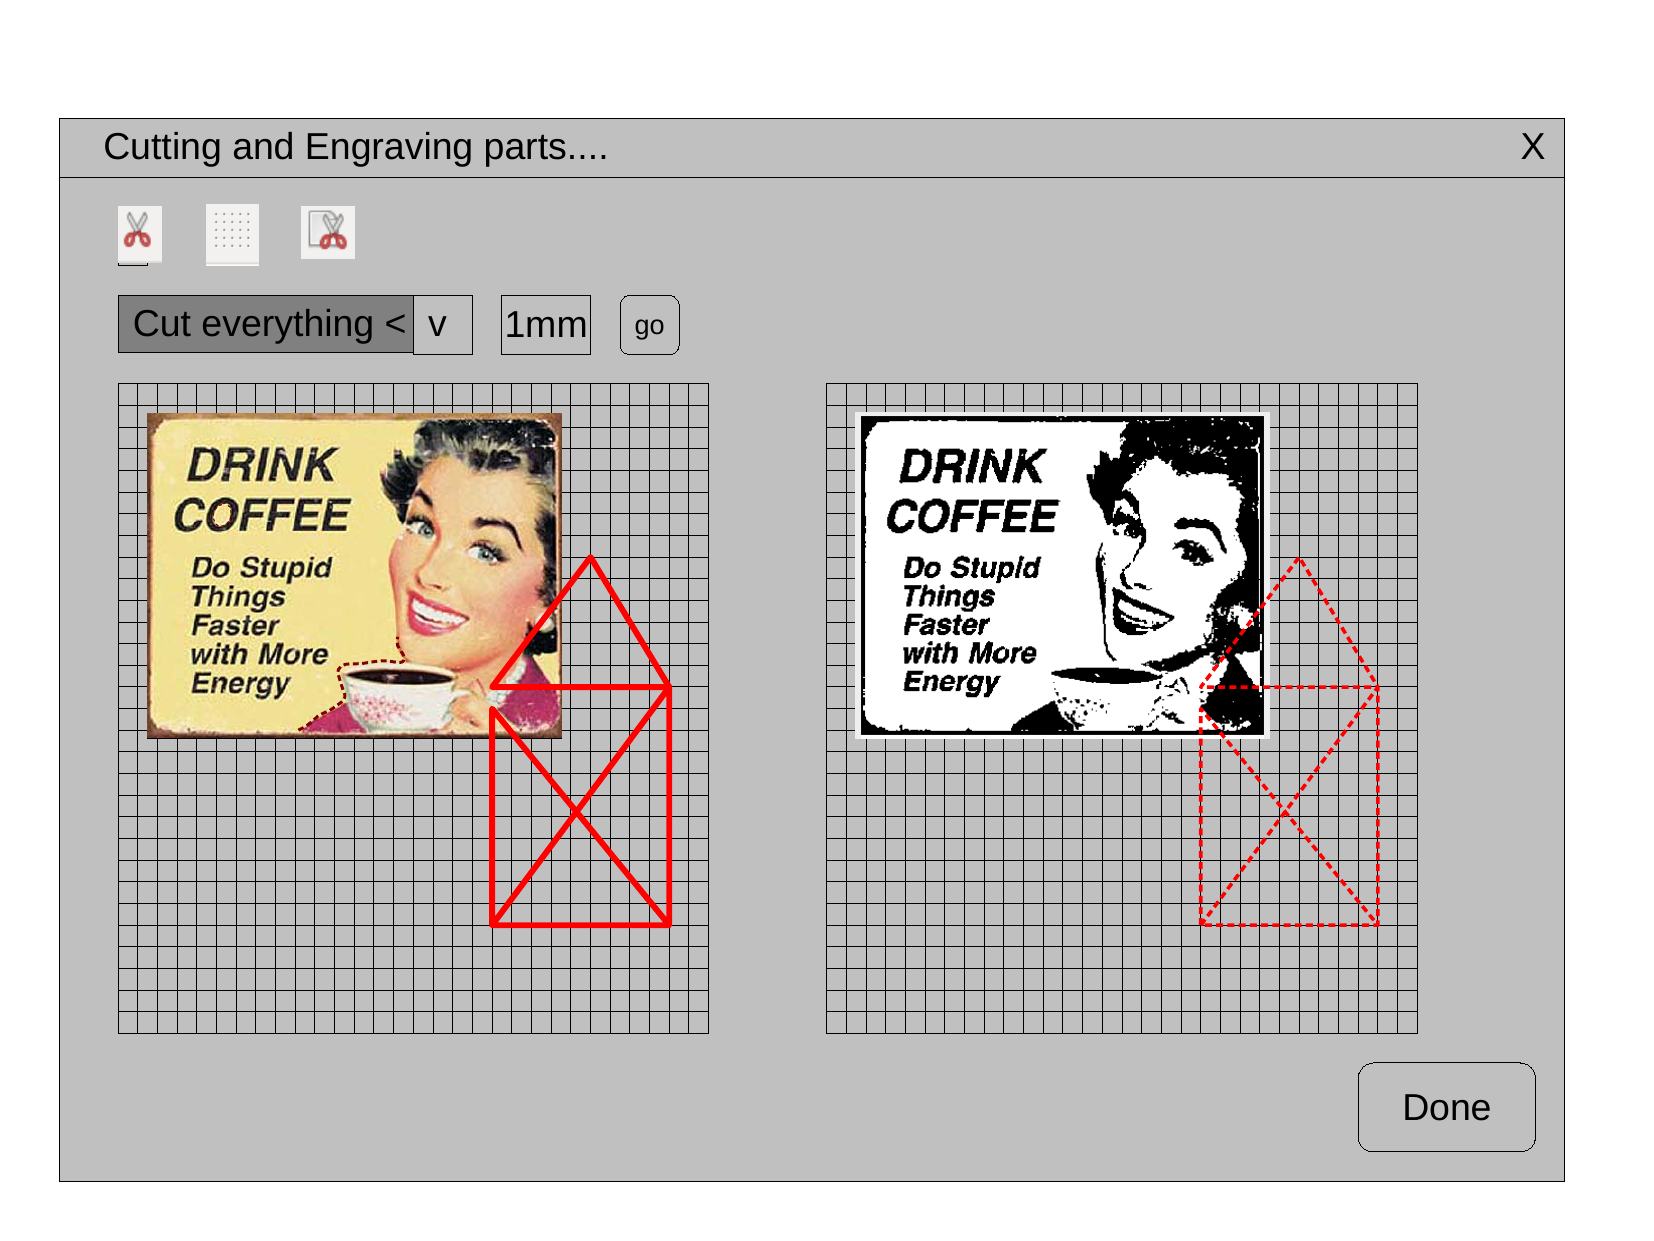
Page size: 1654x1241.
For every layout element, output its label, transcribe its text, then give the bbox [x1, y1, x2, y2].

picture [118, 206, 162, 263]
text_box [59, 178, 1565, 1182]
text_box v [413, 295, 473, 353]
text_box Cutting and Engraving parts.... [88, 118, 1093, 175]
text_box go [620, 295, 680, 355]
picture [855, 412, 1270, 739]
picture [147, 413, 562, 739]
picture [301, 206, 355, 259]
text_box [59, 118, 1505, 177]
text_box Done [1358, 1062, 1536, 1152]
text_box X [1505, 118, 1595, 178]
text_box Cut everything < [118, 295, 413, 353]
picture [206, 204, 259, 266]
text_box 1mm [501, 295, 591, 355]
